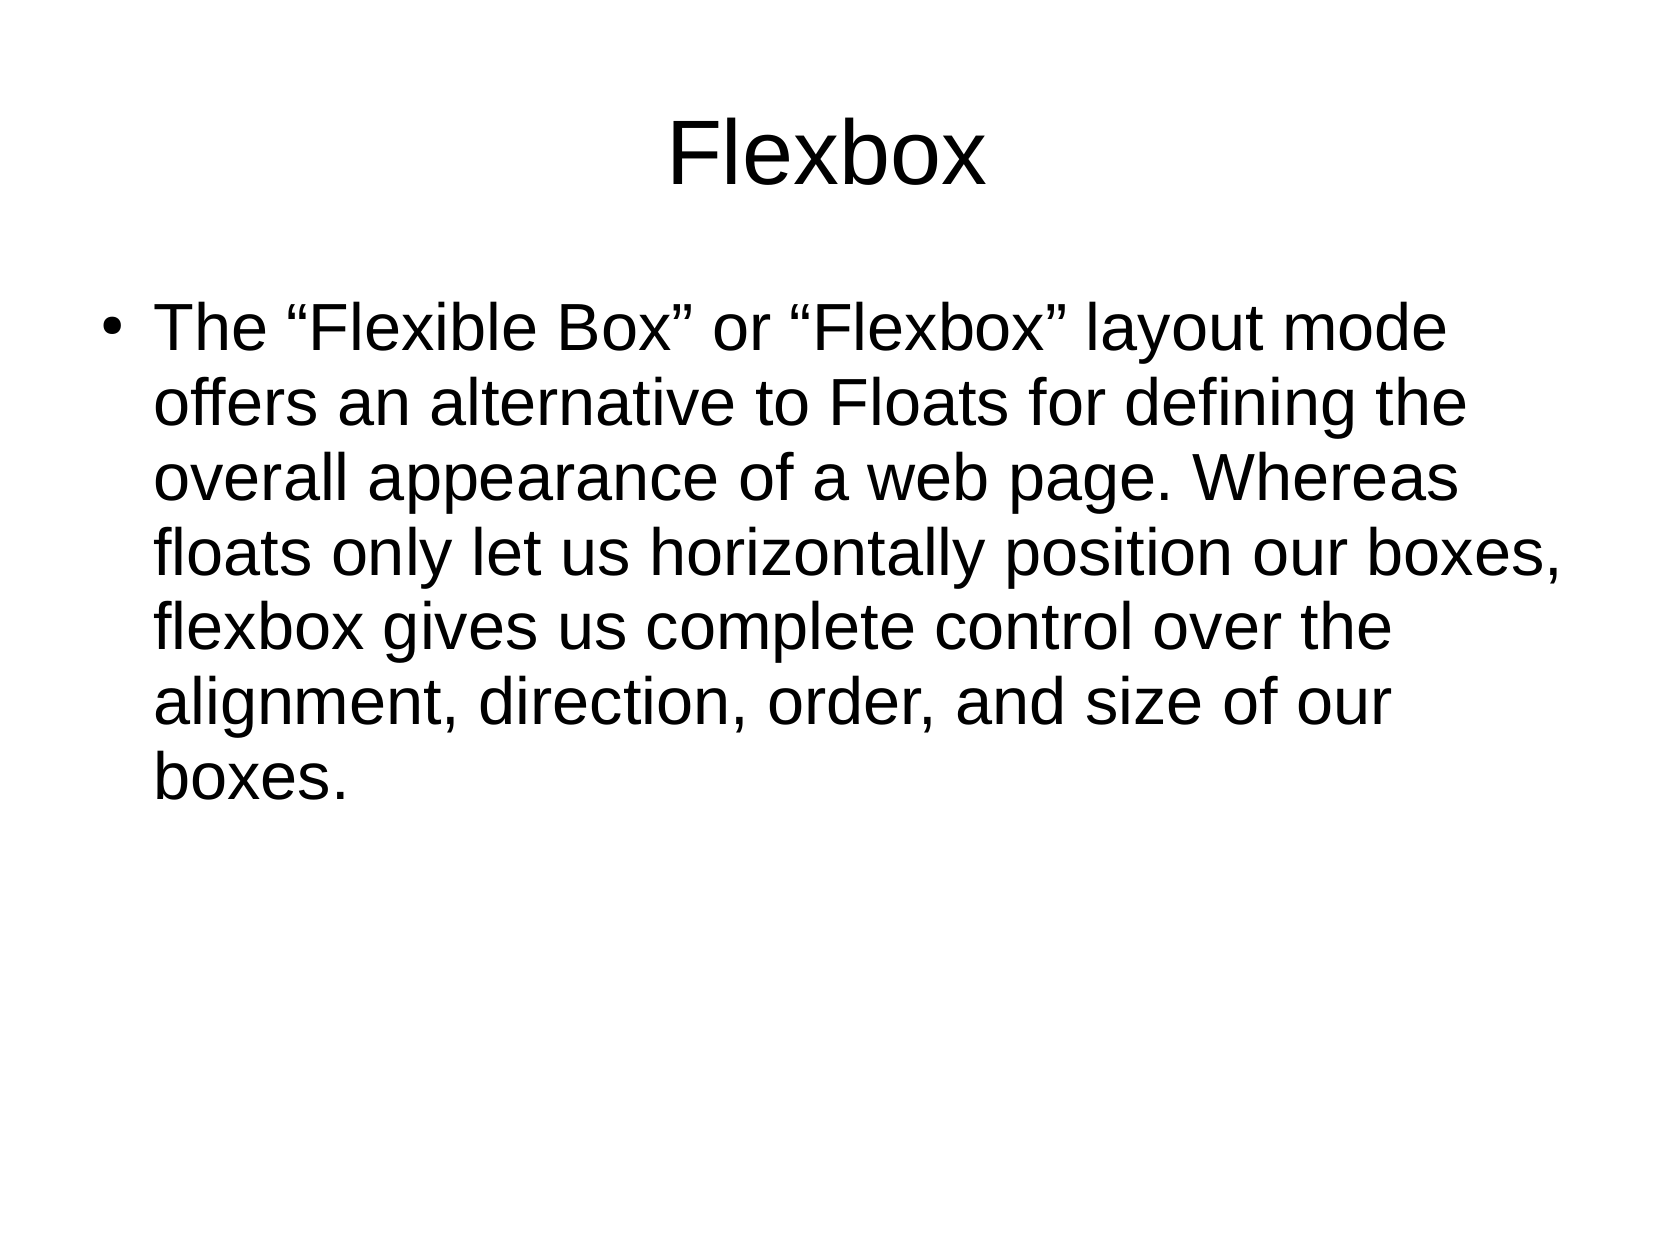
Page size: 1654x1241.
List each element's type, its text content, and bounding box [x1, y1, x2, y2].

list The “Flexible Box” or “Flexbox” layout mode offers an alternative to Floats for defining the overall appearance of a web page. Whereas floats only let us horizontally position our boxes, flexbox gives us complete control over the alignment, direction, order, and size of our boxes. [82, 290, 1571, 1010]
title Flexbox [82, 49, 1571, 257]
